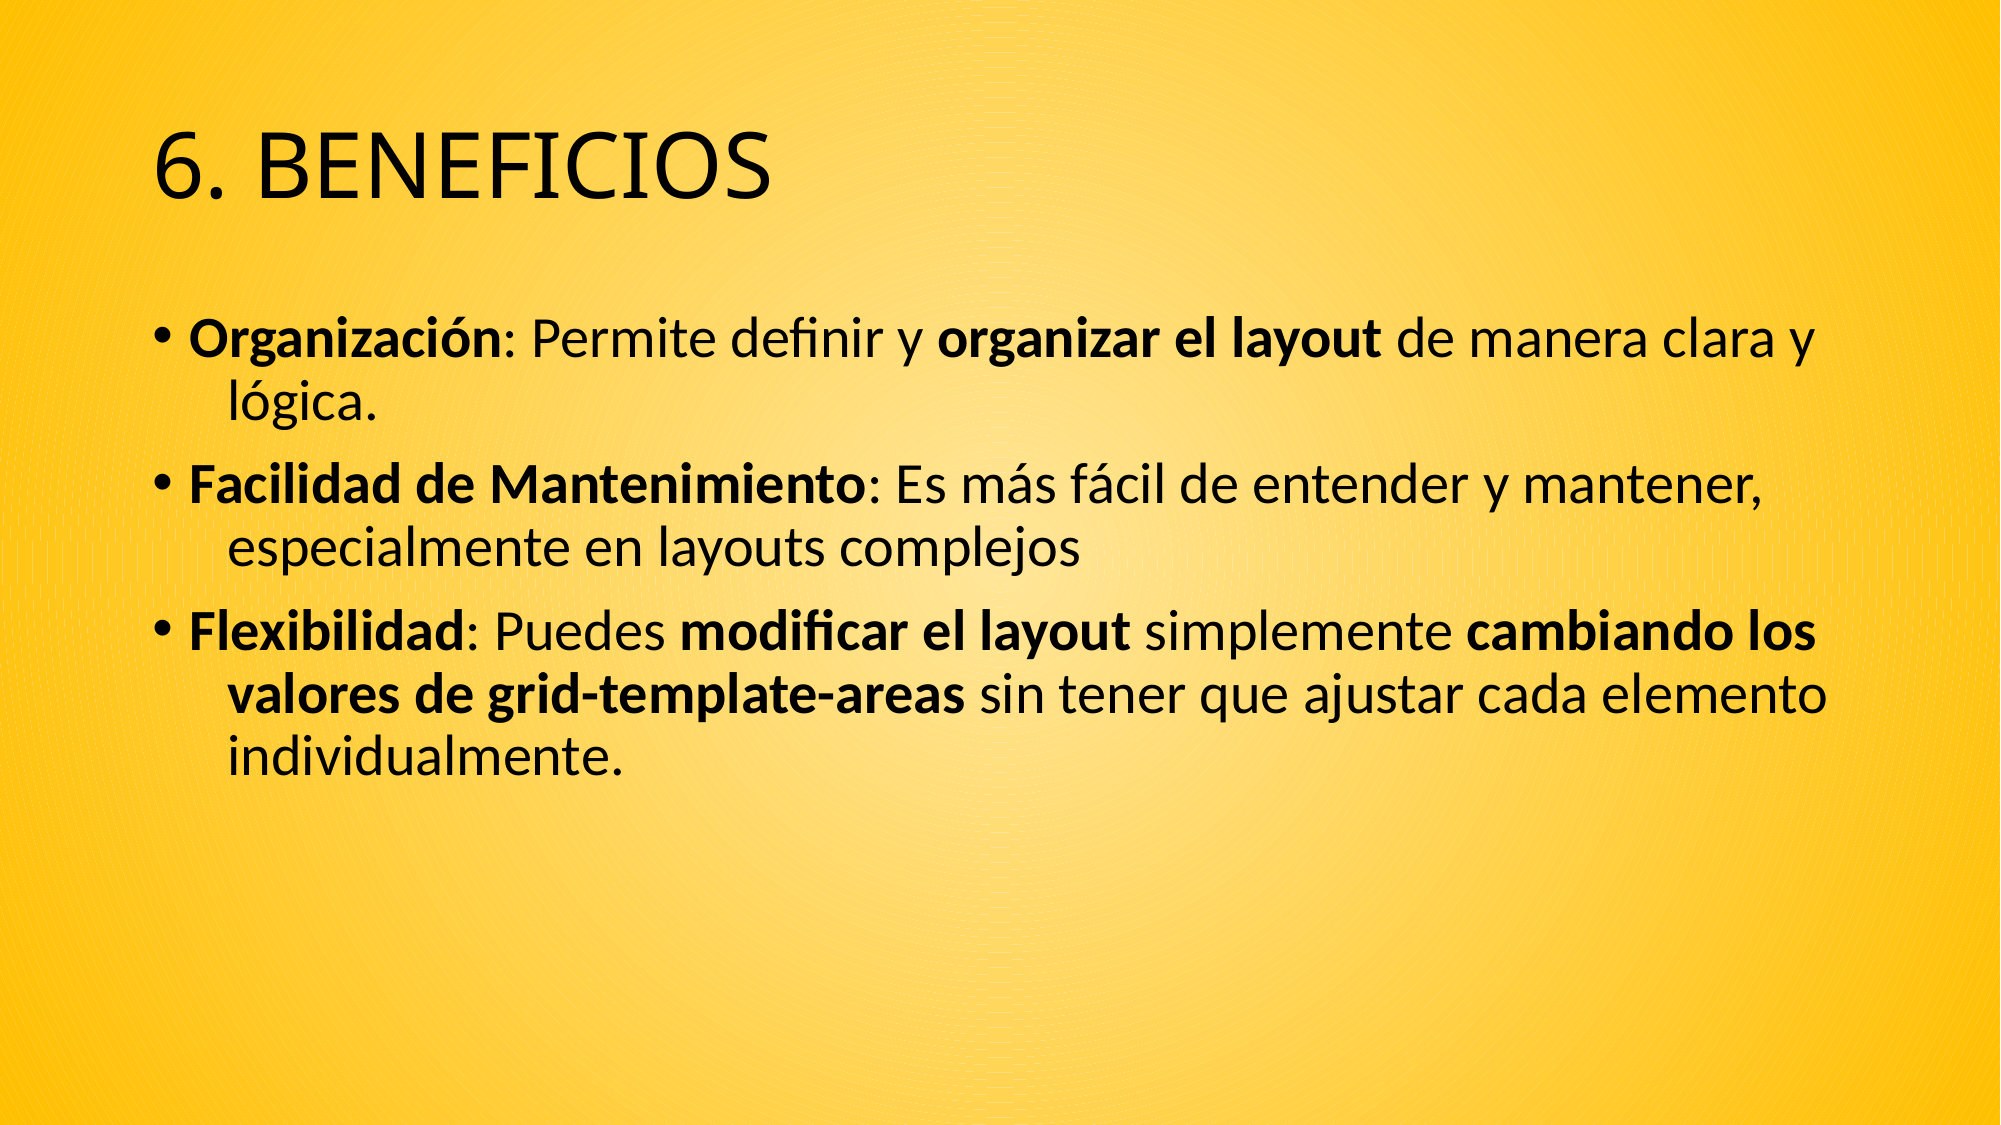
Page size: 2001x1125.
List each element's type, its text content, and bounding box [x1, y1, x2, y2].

list Organización: Permite definir y organizar el layout de manera clara y lógica. Facilidad de Mantenimiento: Es más fácil de entender y mantener, especialmente en layouts complejos Flexibilidad: Puedes modificar el layout simplemente cambiando los valores de grid-template-areas sin tener que ajustar cada elemento individualmente. [137, 299, 1863, 1014]
title 6. BENEFICIOS [137, 59, 1863, 278]
